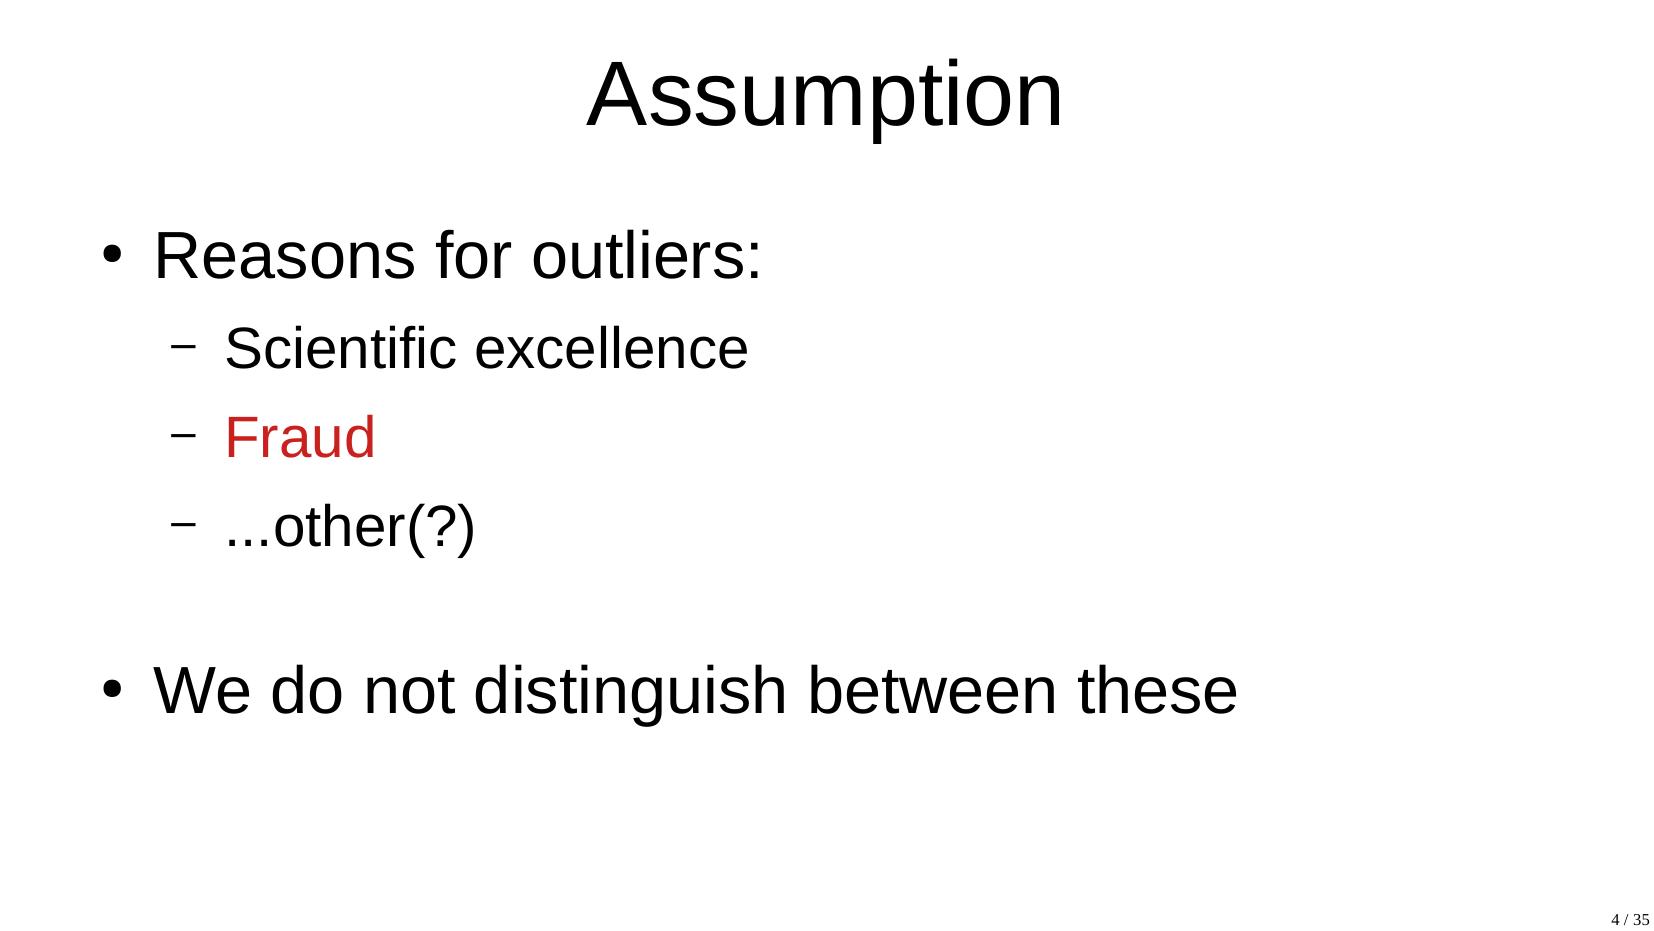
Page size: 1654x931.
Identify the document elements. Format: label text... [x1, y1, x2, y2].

list Reasons for outliers: Scientific excellence Fraud ...other(?) We do not distinguish between these [82, 217, 1571, 826]
title Assumption [82, 37, 1571, 151]
